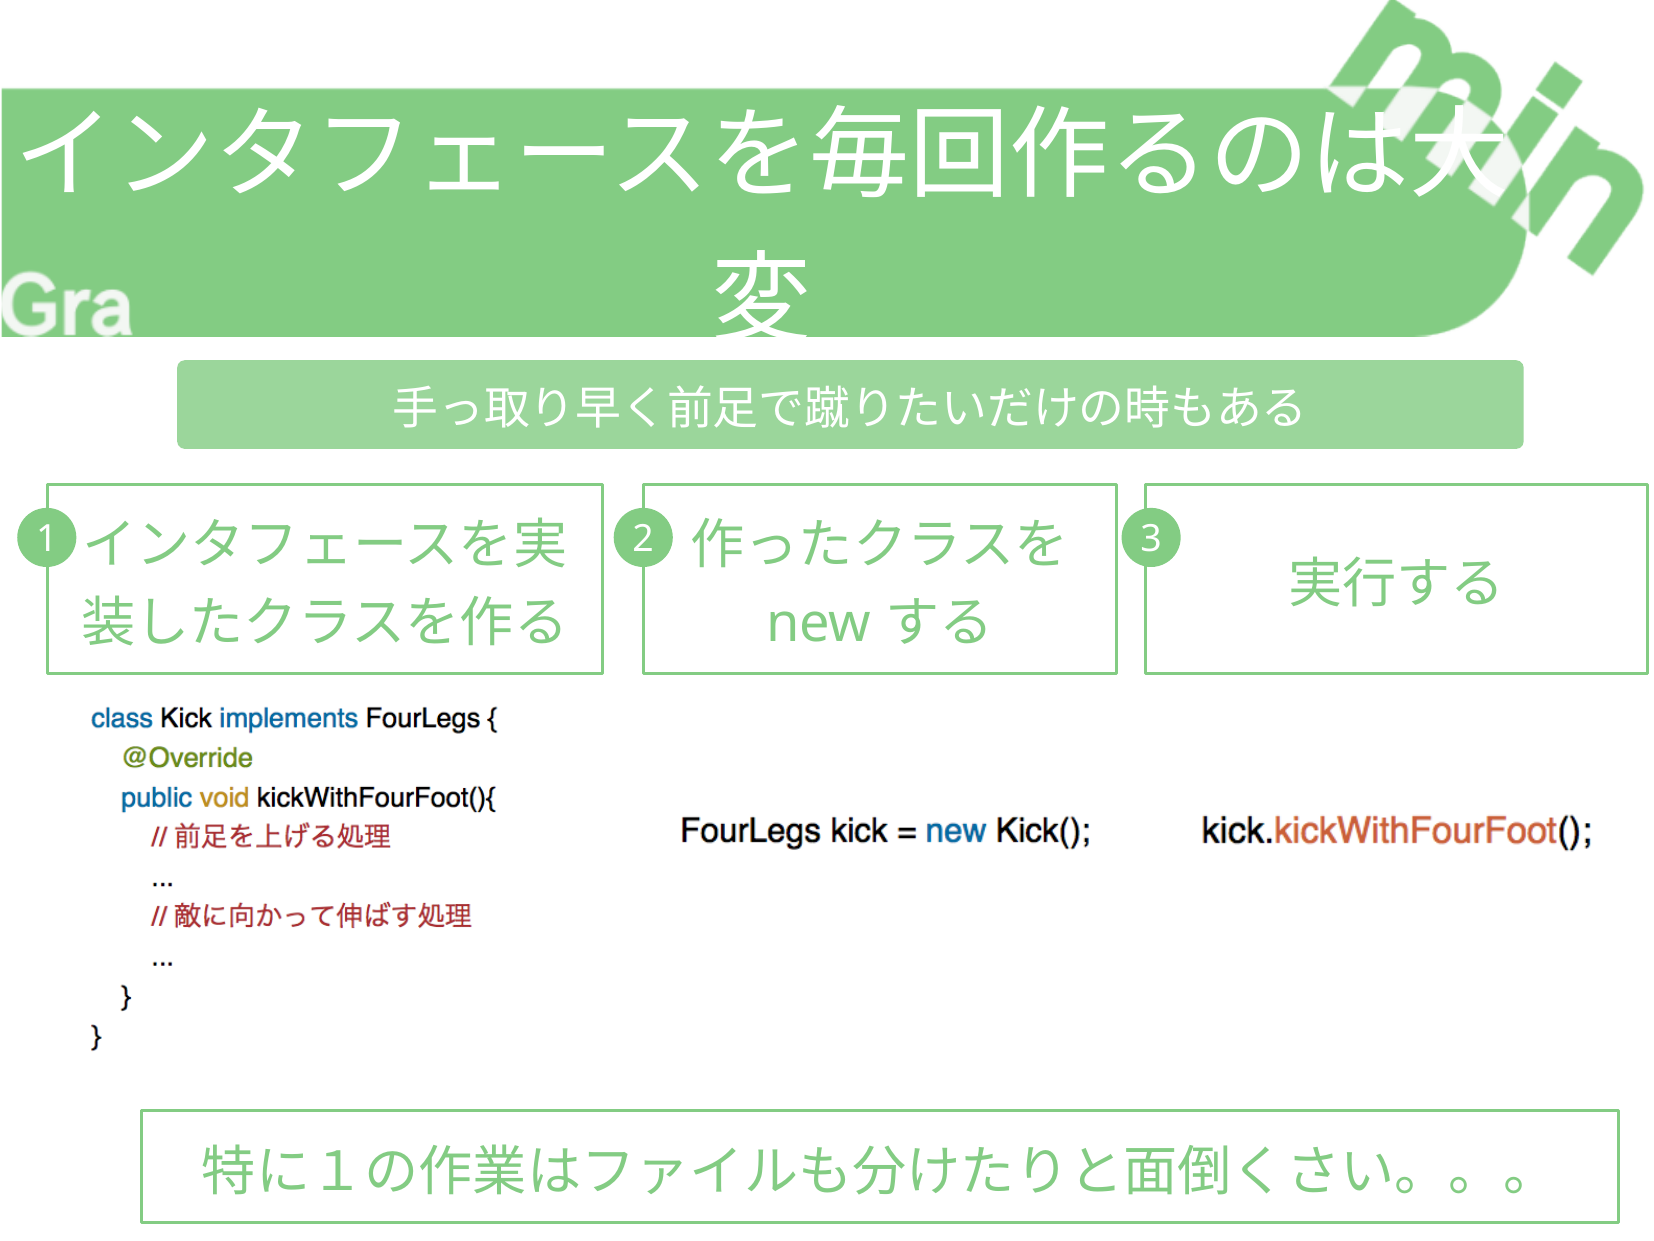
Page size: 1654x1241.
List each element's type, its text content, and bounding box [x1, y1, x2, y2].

title インタフェースを毎回作るのは大変 [0, 79, 1536, 358]
text_box インタフェースを実装したクラスを作る [47, 484, 603, 674]
picture [675, 798, 1108, 863]
picture [1196, 798, 1607, 863]
text_box 2 [613, 507, 673, 567]
text_box 作ったクラスを new する [643, 484, 1117, 674]
text_box 特に１の作業はファイルも分けたりと面倒くさい。。。 [141, 1110, 1619, 1223]
text_box 1 [17, 507, 77, 567]
picture [1, 0, 1654, 337]
text_box 3 [1121, 507, 1181, 567]
picture [85, 696, 532, 1064]
text_box 手っ取り早く前足で蹴りたいだけの時もある [177, 360, 1524, 449]
text_box 実行する [1145, 484, 1648, 674]
